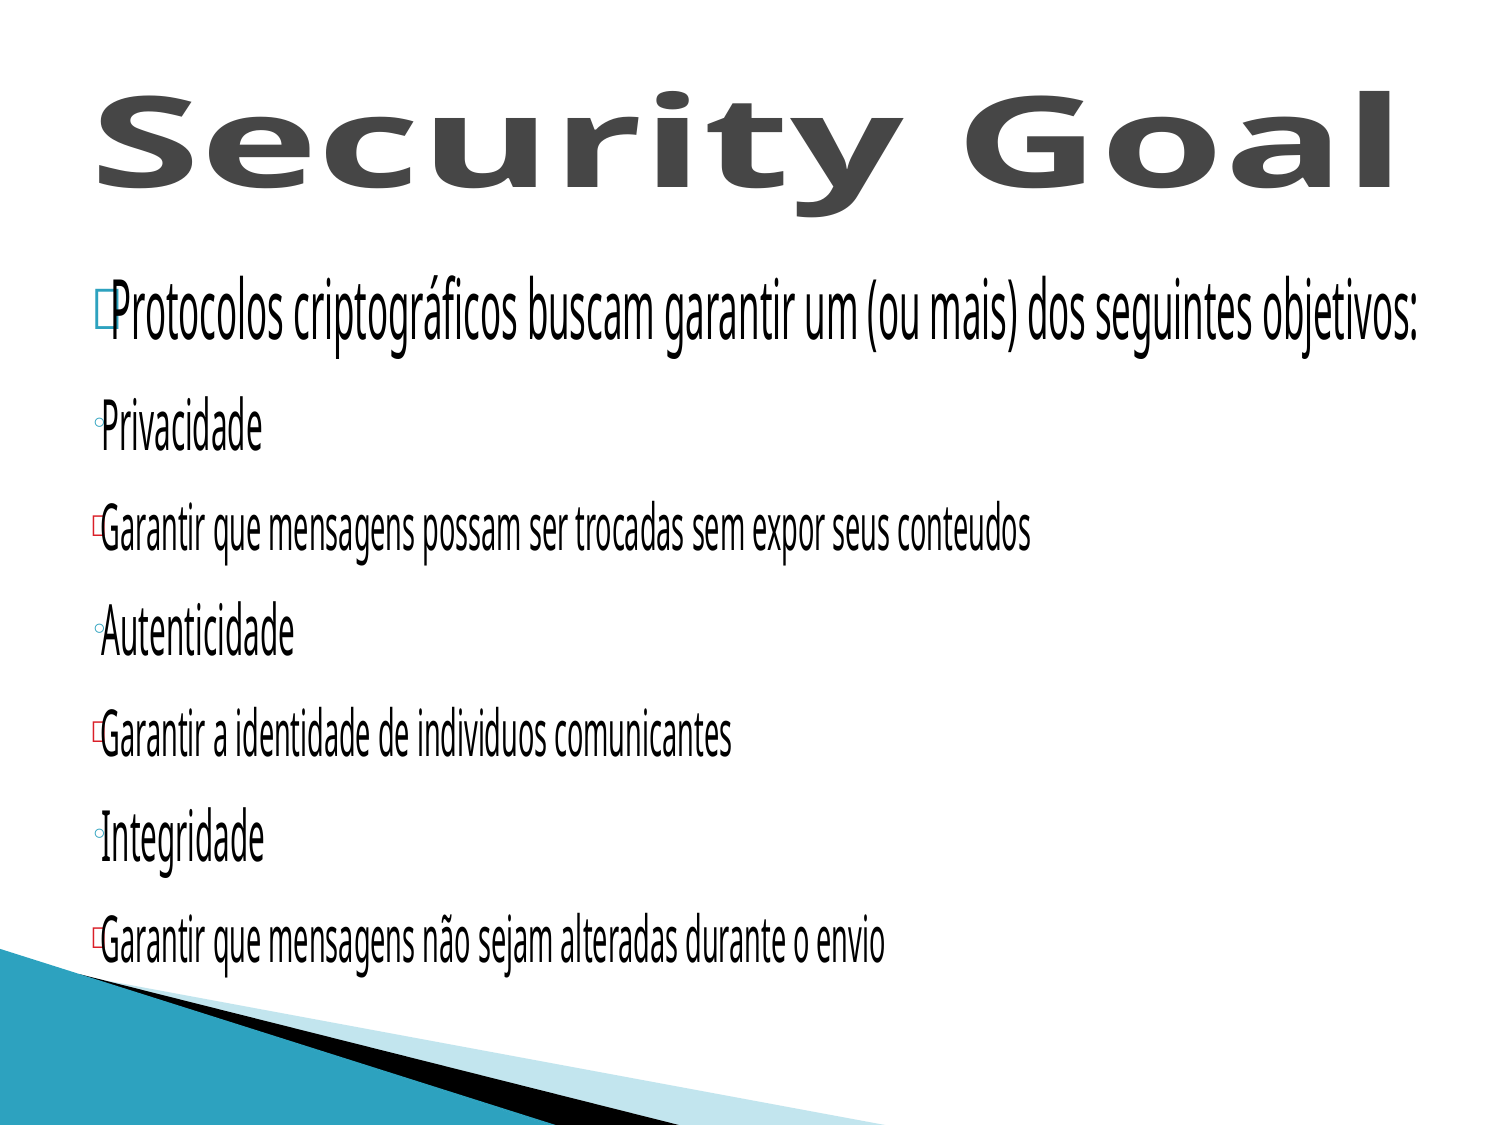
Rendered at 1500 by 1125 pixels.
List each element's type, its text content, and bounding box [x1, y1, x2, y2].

title Security Goal [75, 45, 1426, 233]
list Protocolos criptográficos buscam garantir um (ou mais) dos seguintes objetivos: Privacidade Garantir que mensagens possam ser trocadas sem expor seus conteudos Autenticidade Garantir a identidade de individuos comunicantes Integridade Garantir que mensagens não sejam alteradas durante o envio [75, 243, 1426, 986]
